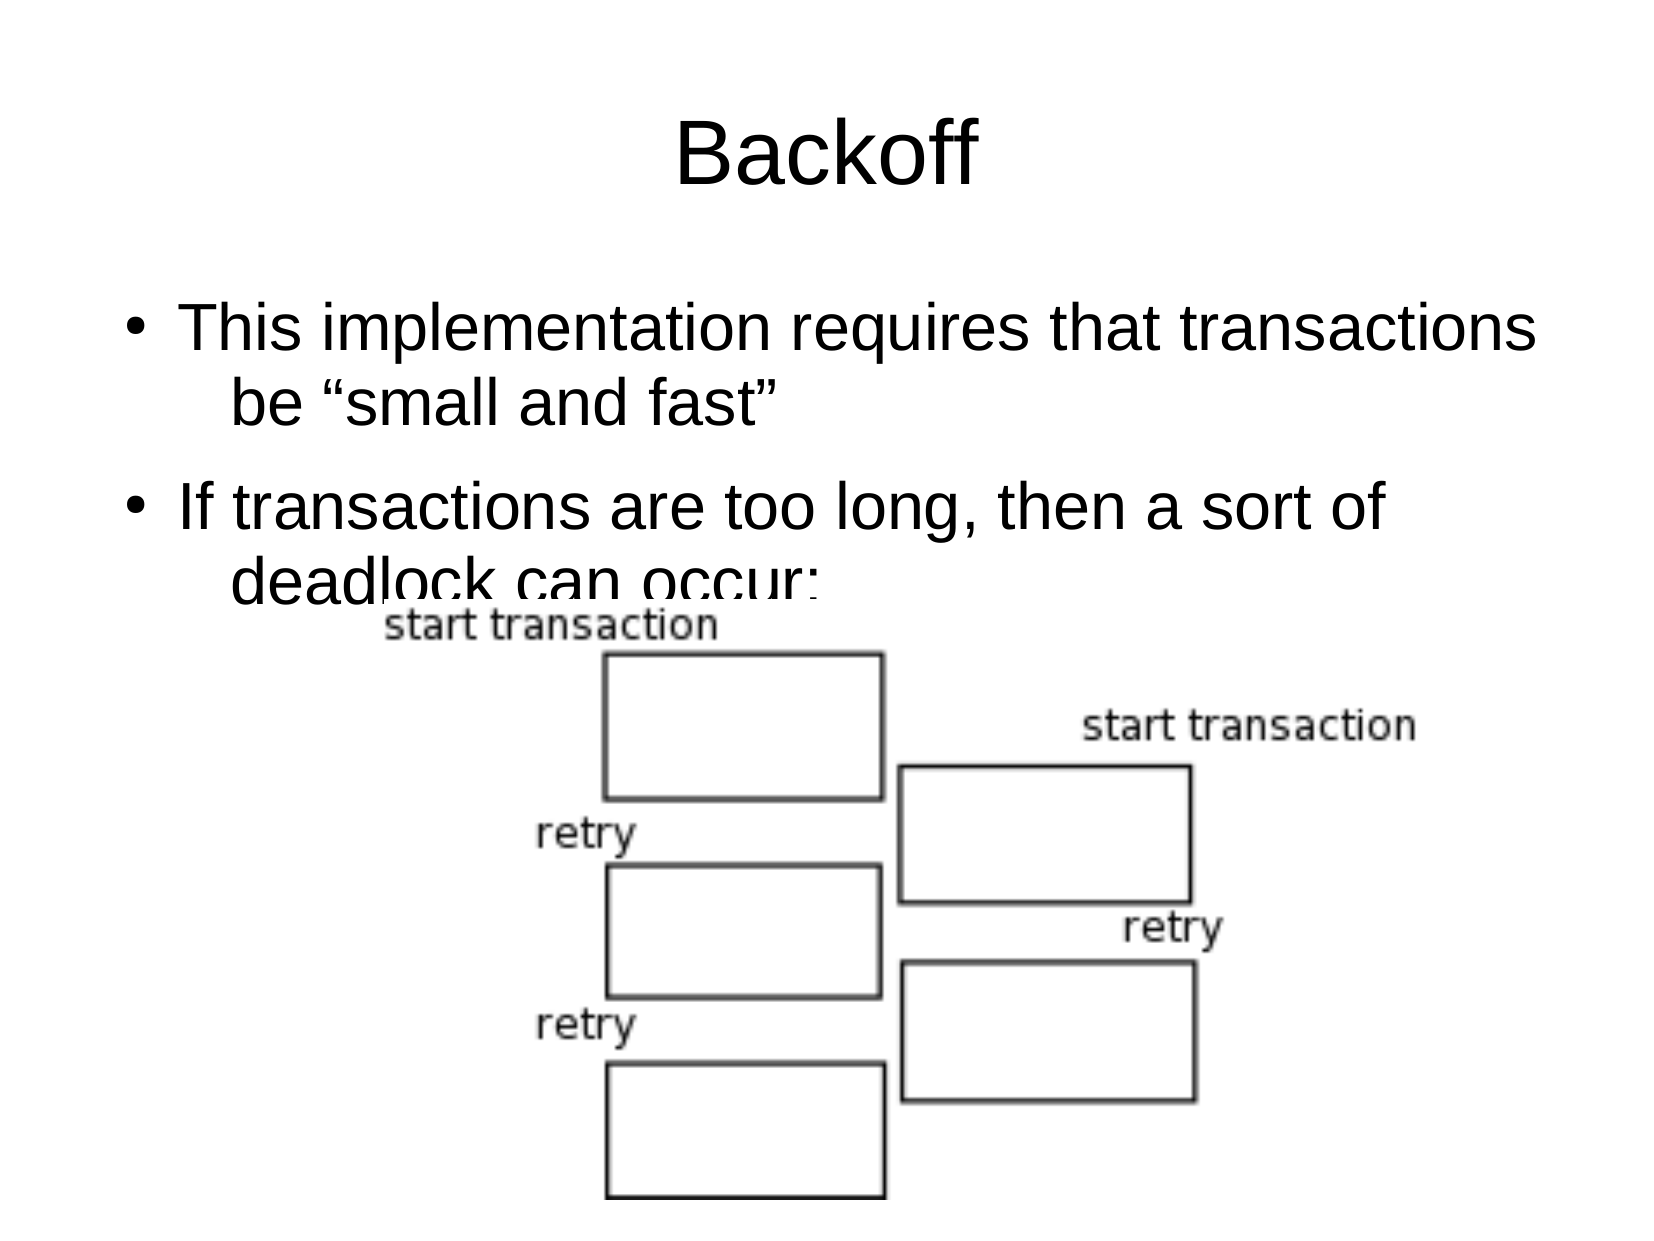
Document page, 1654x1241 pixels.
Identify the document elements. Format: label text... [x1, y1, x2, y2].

picture [384, 599, 1426, 1201]
list This implementation requires that transactions be “small and fast” If transactions are too long, then a sort of deadlock can occur: [88, 290, 1577, 1109]
title Backoff [82, 49, 1571, 257]
